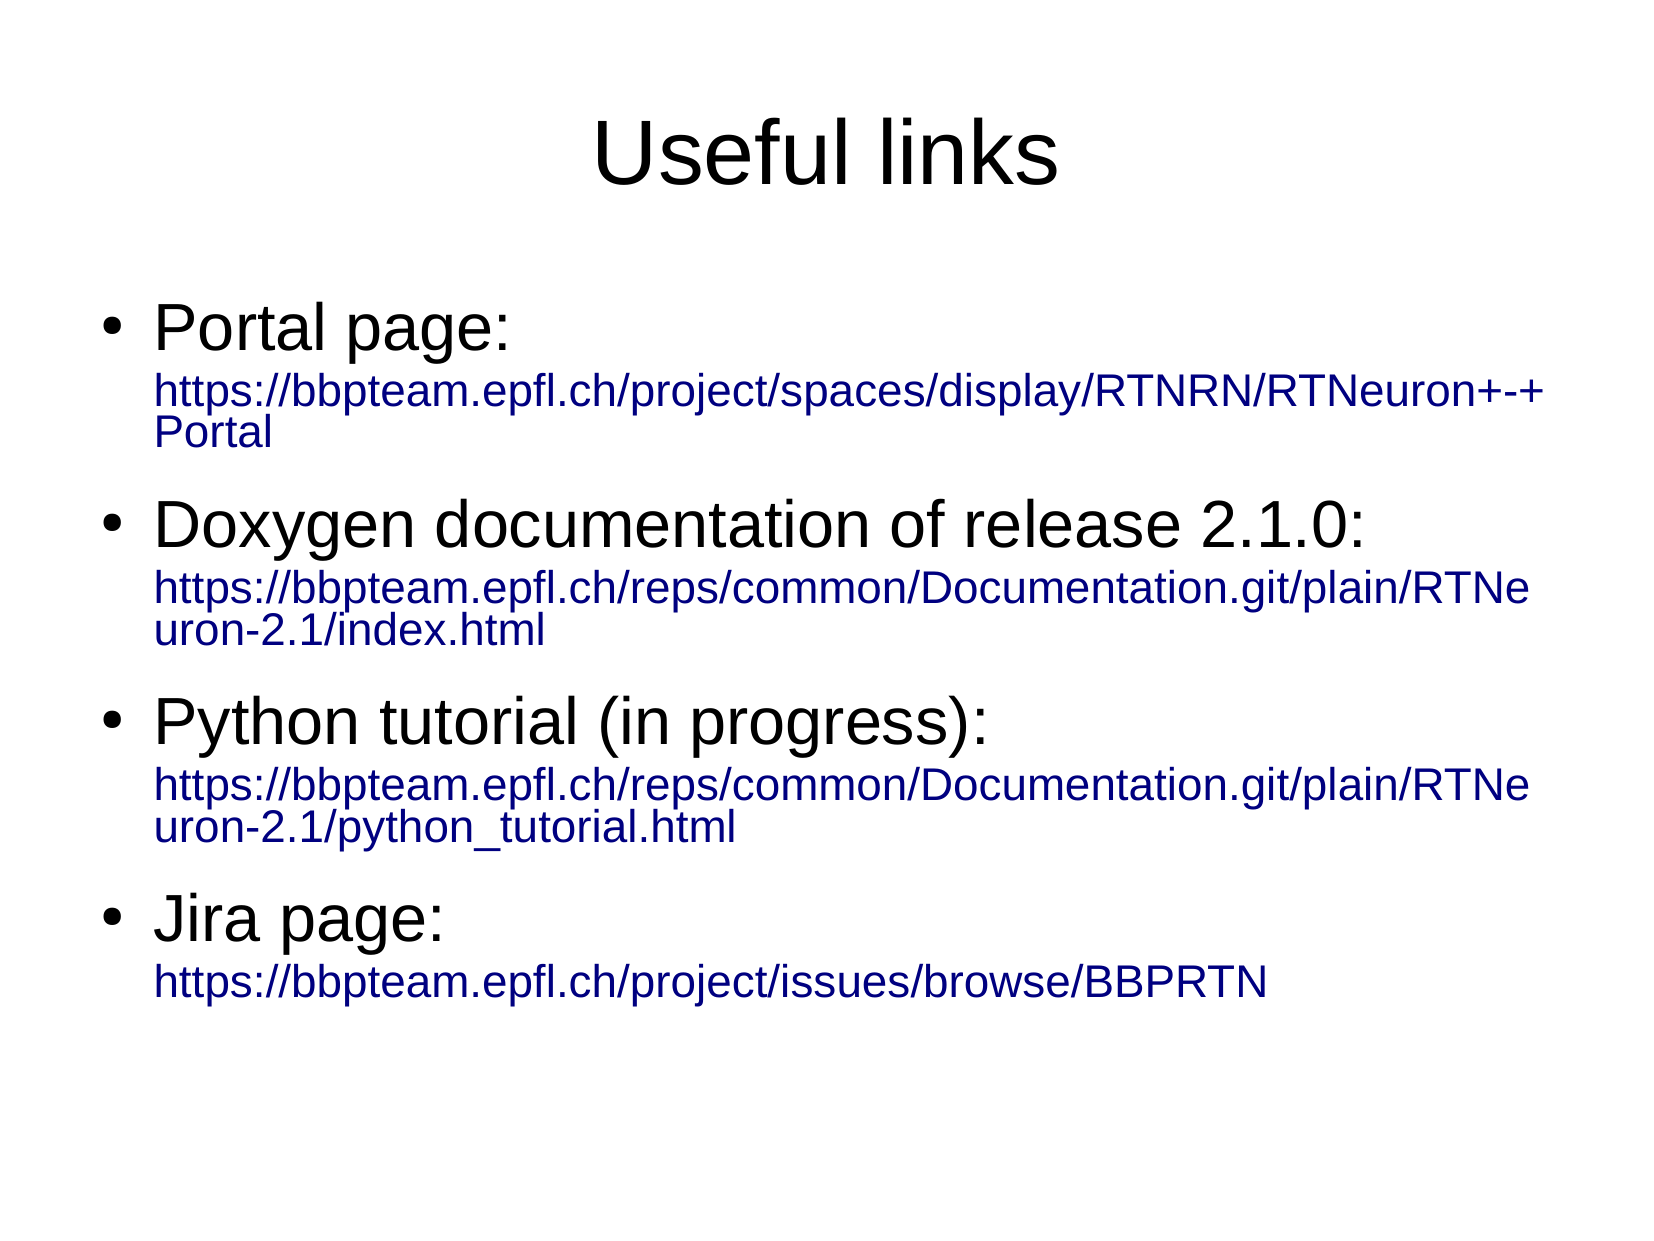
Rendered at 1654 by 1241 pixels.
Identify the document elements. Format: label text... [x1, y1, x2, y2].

list Portal page:https://bbpteam.epfl.ch/project/spaces/display/RTNRN/RTNeuron+-+Portal Doxygen documentation of release 2.1.0: https://bbpteam.epfl.ch/reps/common/Documentation.git/plain/RTNeuron-2.1/index.html Python tutorial (in progress): https://bbpteam.epfl.ch/reps/common/Documentation.git/plain/RTNeuron-2.1/python_tutorial.html Jira page: https://bbpteam.epfl.ch/project/issues/browse/BBPRTN [82, 290, 1548, 1075]
title Useful links [82, 49, 1571, 257]
